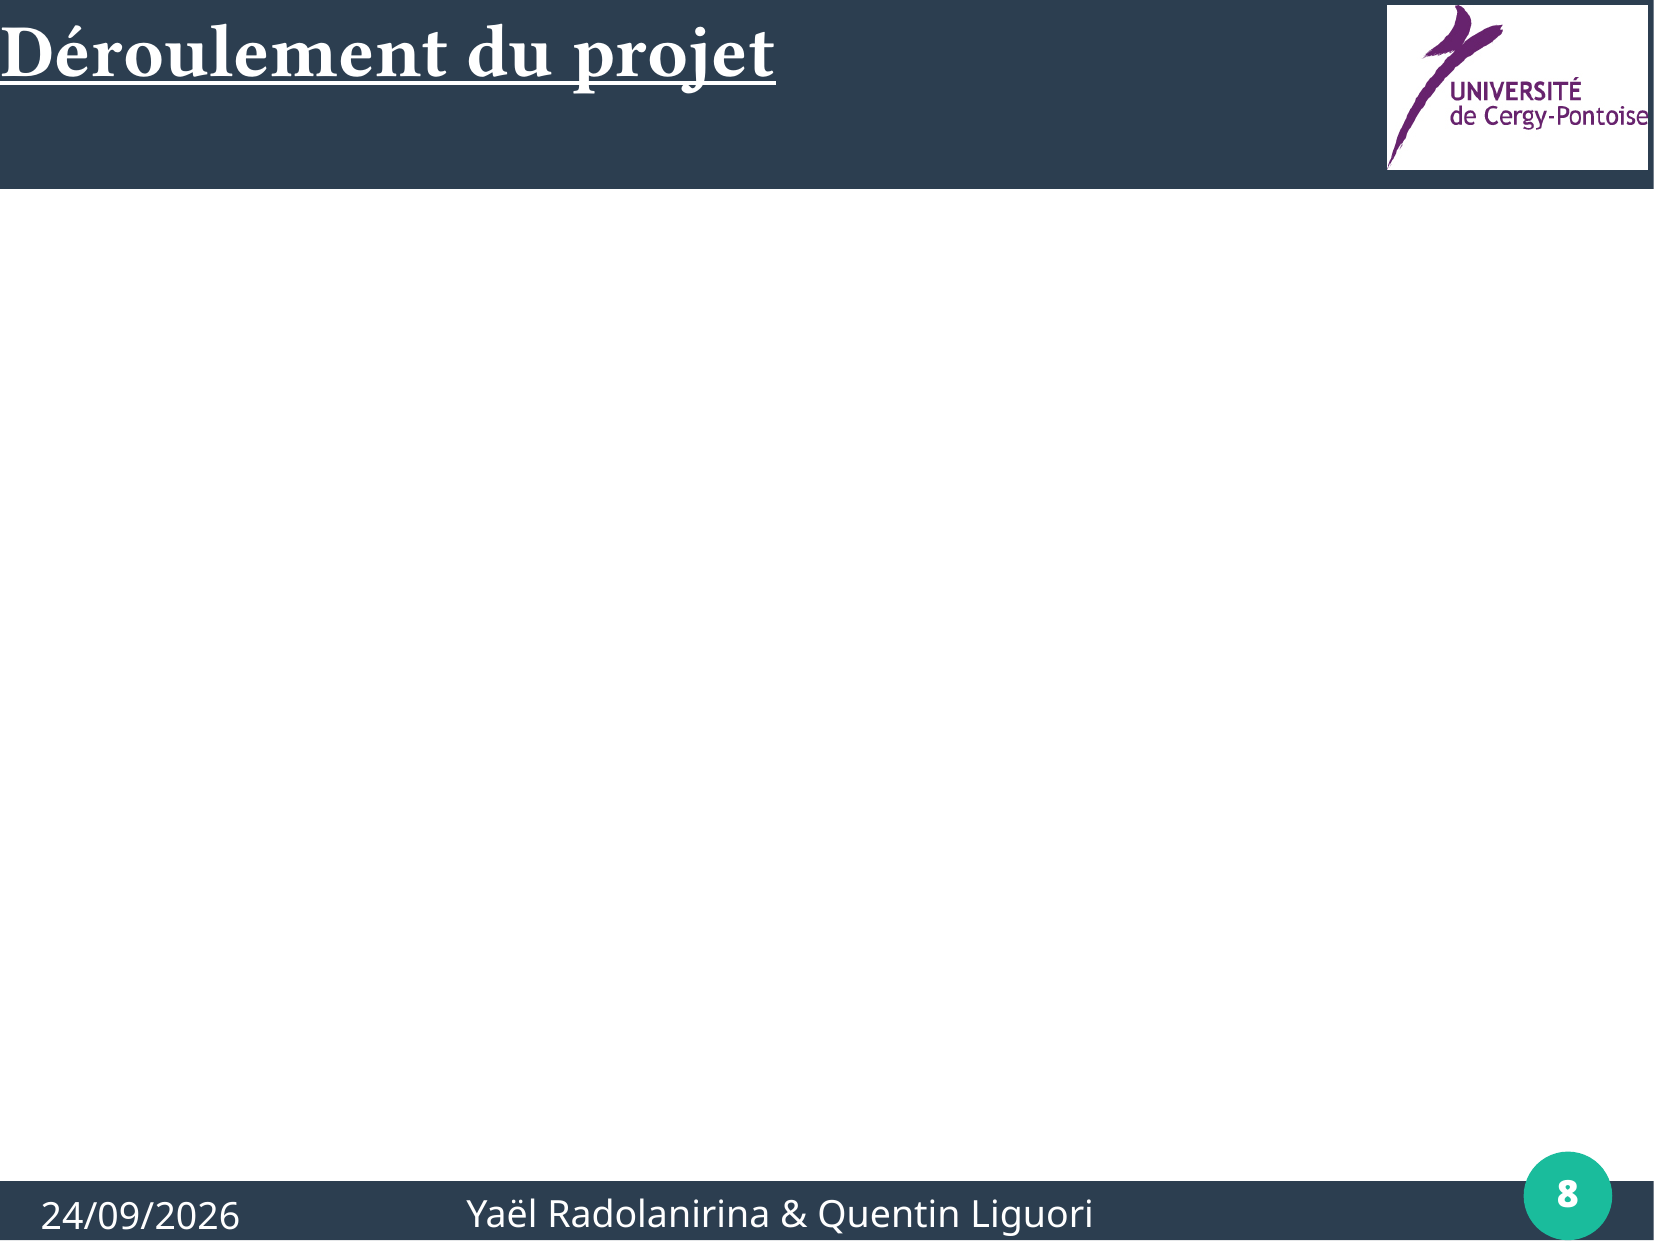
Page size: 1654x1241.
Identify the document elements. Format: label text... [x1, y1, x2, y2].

picture [1387, 5, 1648, 170]
title Déroulement du projet [0, 0, 1382, 189]
